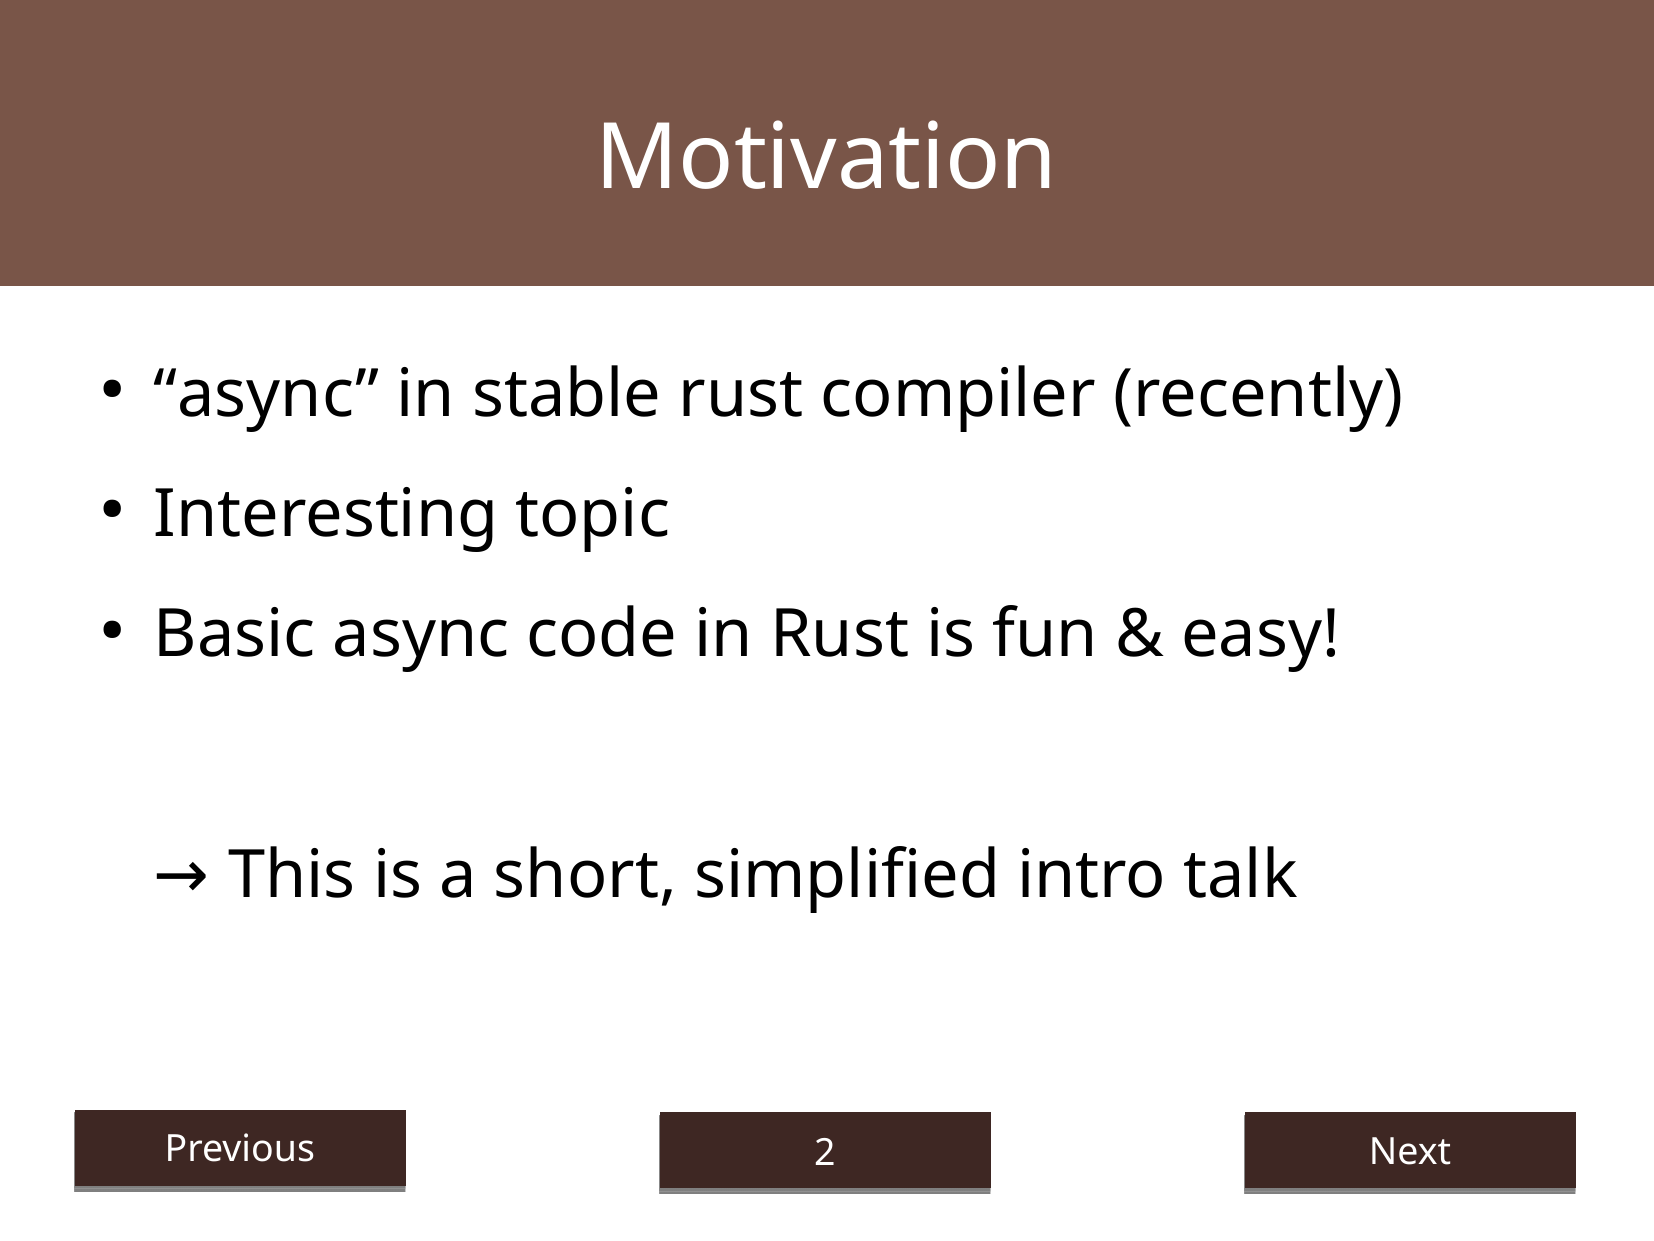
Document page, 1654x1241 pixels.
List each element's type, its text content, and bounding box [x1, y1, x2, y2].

text_box Next [1245, 1112, 1576, 1188]
text_box <number> [690, 1117, 961, 1188]
title Motivation [82, 49, 1571, 257]
text_box [660, 1112, 991, 1188]
list “async” in stable rust compiler (recently) Interesting topic Basic async code in Rust is fun & easy! → This is a short, simplified intro talk [82, 345, 1571, 1010]
text_box Previous [75, 1110, 406, 1186]
